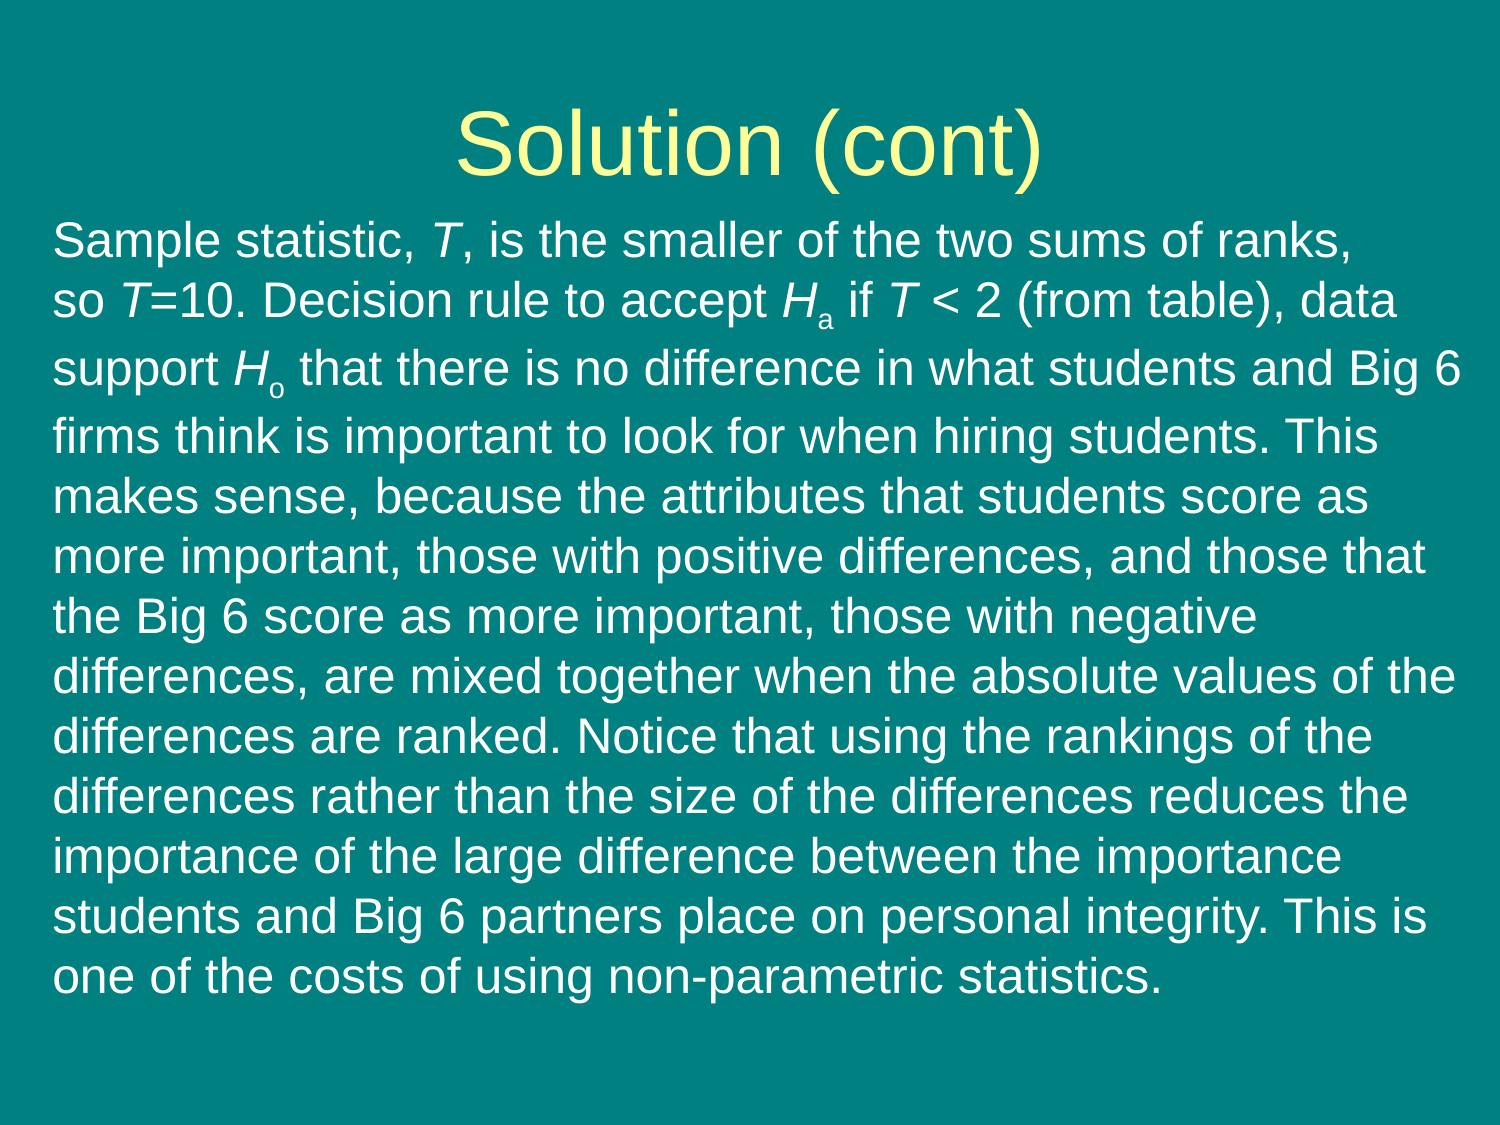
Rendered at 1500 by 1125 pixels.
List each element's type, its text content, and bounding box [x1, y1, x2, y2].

text_box Sample statistic, T, is the smaller of the two sums of ranks, so T=10. Decision rule to accept Ha if T < 2 (from table), data support Ho that there is no difference in what students and Big 6 firms think is important to look for when hiring students. This makes sense, because the attributes that students score as more important, those with positive differences, and those that the Big 6 score as more important, those with negative differences, are mixed together when the absolute values of the differences are ranked. Notice that using the rankings of the differences rather than the size of the differences reduces the importance of the large difference between the importance students and Big 6 partners place on personal integrity. This is one of the costs of using non-parametric statistics. [37, 199, 1488, 1012]
title Solution (cont) [75, 45, 1425, 199]
